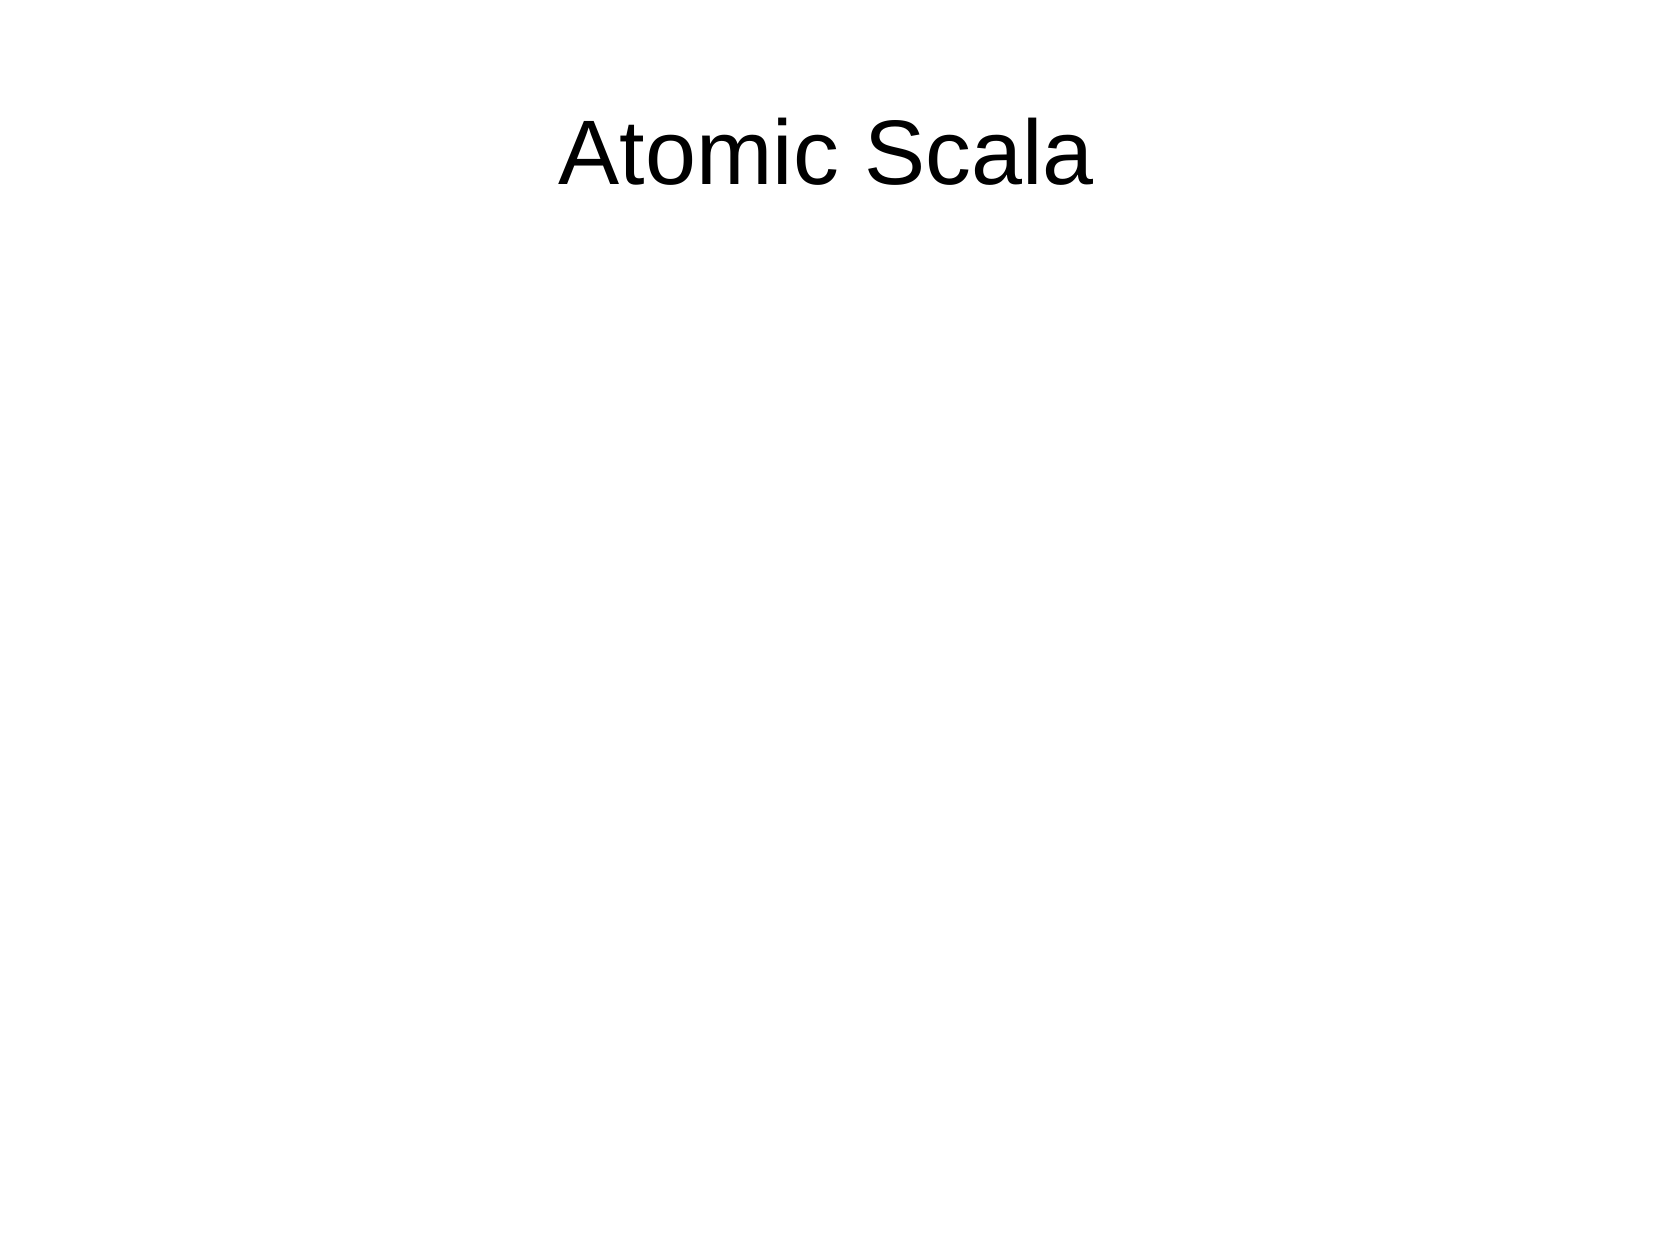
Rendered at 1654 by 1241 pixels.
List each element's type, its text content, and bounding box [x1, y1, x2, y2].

title Atomic Scala [82, 49, 1571, 257]
